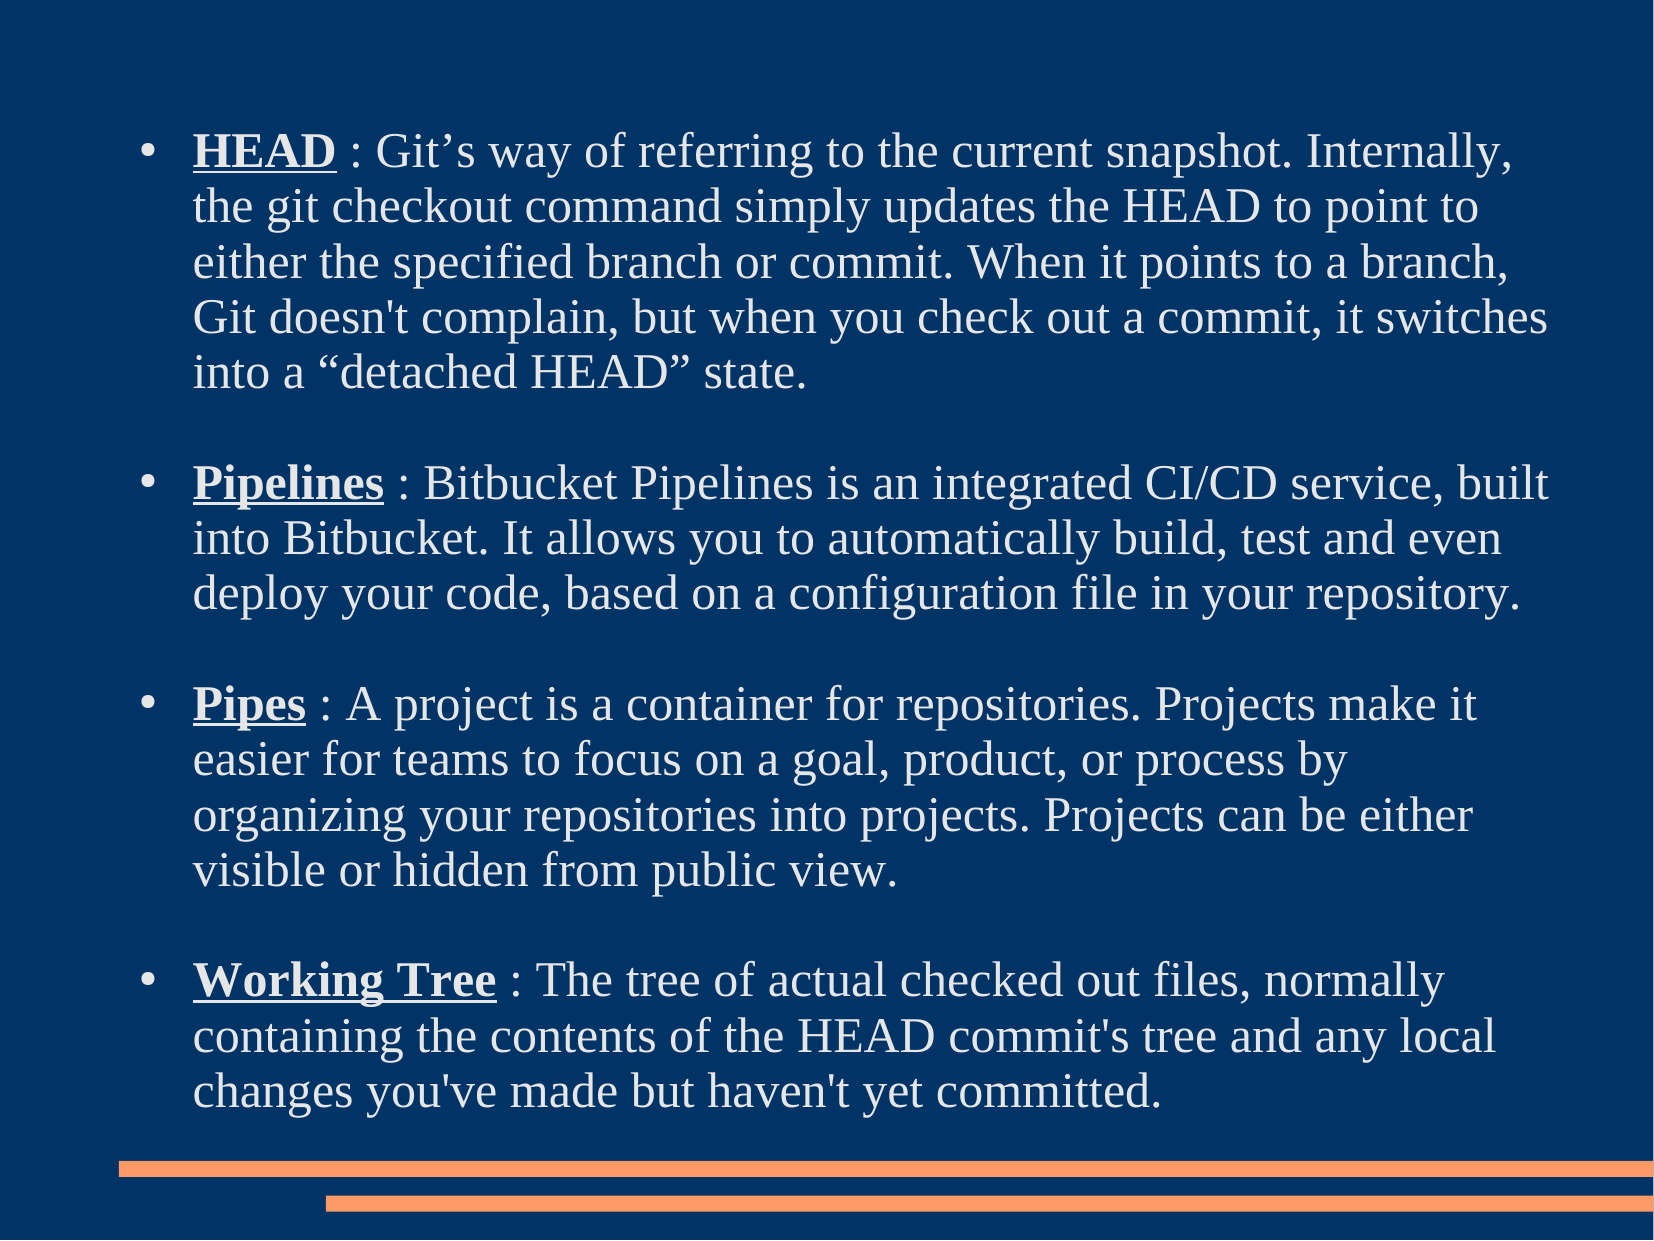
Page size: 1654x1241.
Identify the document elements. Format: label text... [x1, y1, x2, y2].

list HEAD : Git’s way of referring to the current snapshot. Internally, the git checkout command simply updates the HEAD to point to either the specified branch or commit. When it points to a branch, Git doesn't complain, but when you check out a commit, it switches into a “detached HEAD” state. Pipelines : Bitbucket Pipelines is an integrated CI/CD service, built into Bitbucket. It allows you to automatically build, test and even deploy your code, based on a configuration file in your repository. Pipes : A project is a container for repositories. Projects make it easier for teams to focus on a goal, product, or process by organizing your repositories into projects. Projects can be either visible or hidden from public view. Working Tree : The tree of actual checked out files, normally containing the contents of the HEAD commit's tree and any local changes you've made but haven't yet committed. [121, 123, 1561, 1140]
